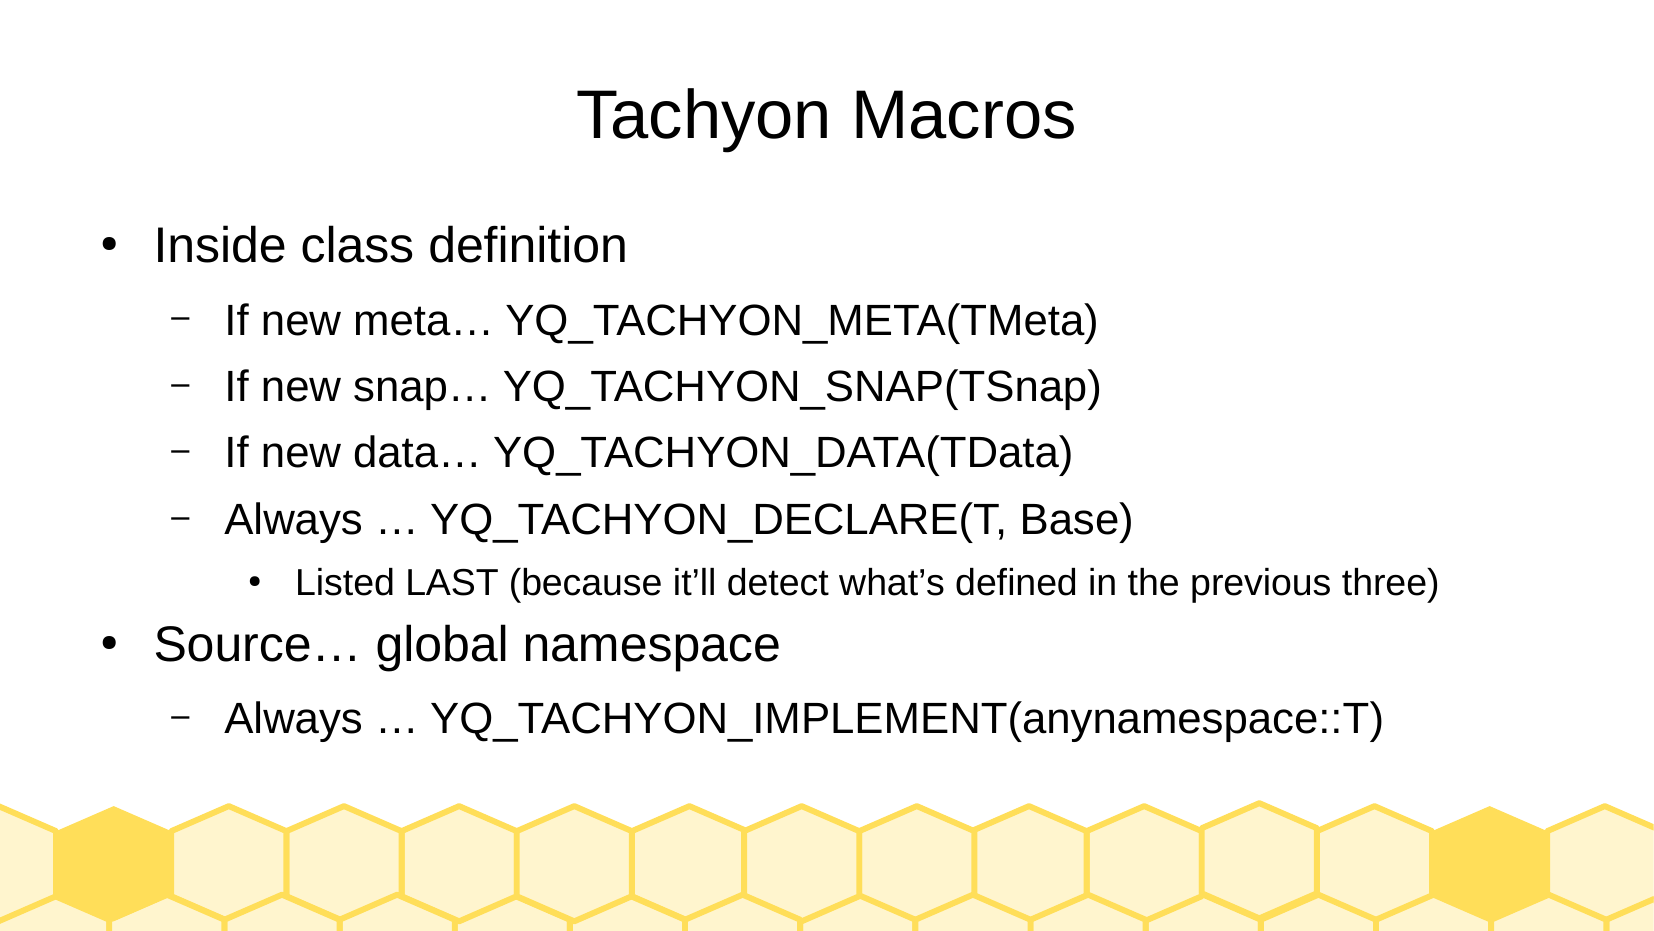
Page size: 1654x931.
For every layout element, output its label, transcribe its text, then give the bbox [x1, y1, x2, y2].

title Tachyon Macros [82, 37, 1571, 193]
list Inside class definition If new meta… YQ_TACHYON_META(TMeta) If new snap… YQ_TACHYON_SNAP(TSnap) If new data… YQ_TACHYON_DATA(TData) Always … YQ_TACHYON_DECLARE(T, Base) Listed LAST (because it’ll detect what’s defined in the previous three) Source… global namespace Always … YQ_TACHYON_IMPLEMENT(anynamespace::T) [82, 217, 1538, 758]
